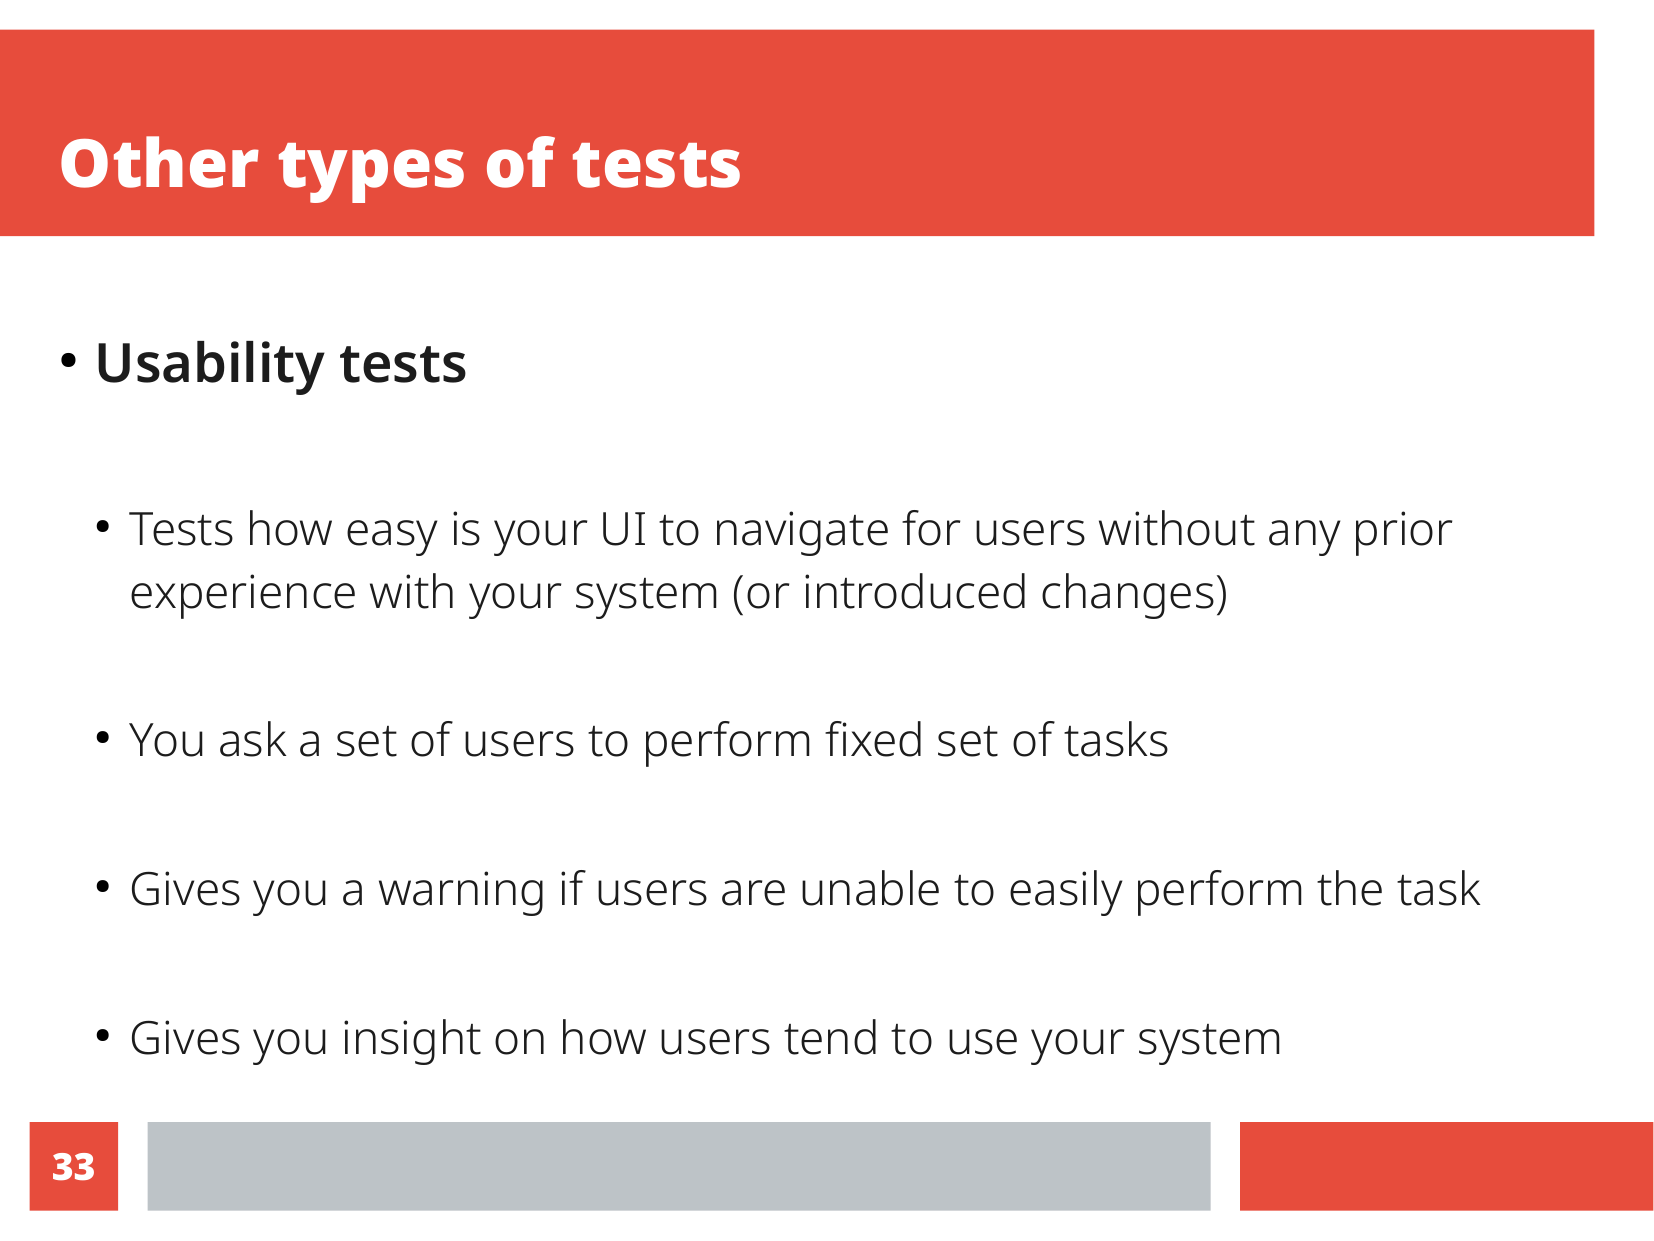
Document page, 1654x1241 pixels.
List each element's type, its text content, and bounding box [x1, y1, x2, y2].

title Other types of tests [59, 59, 1595, 207]
list Usability tests Tests how easy is your UI to navigate for users without any prior experience with your system (or introduced changes) You ask a set of users to perform fixed set of tasks Gives you a warning if users are unable to easily perform the task Gives you insight on how users tend to use your system [59, 324, 1565, 1093]
